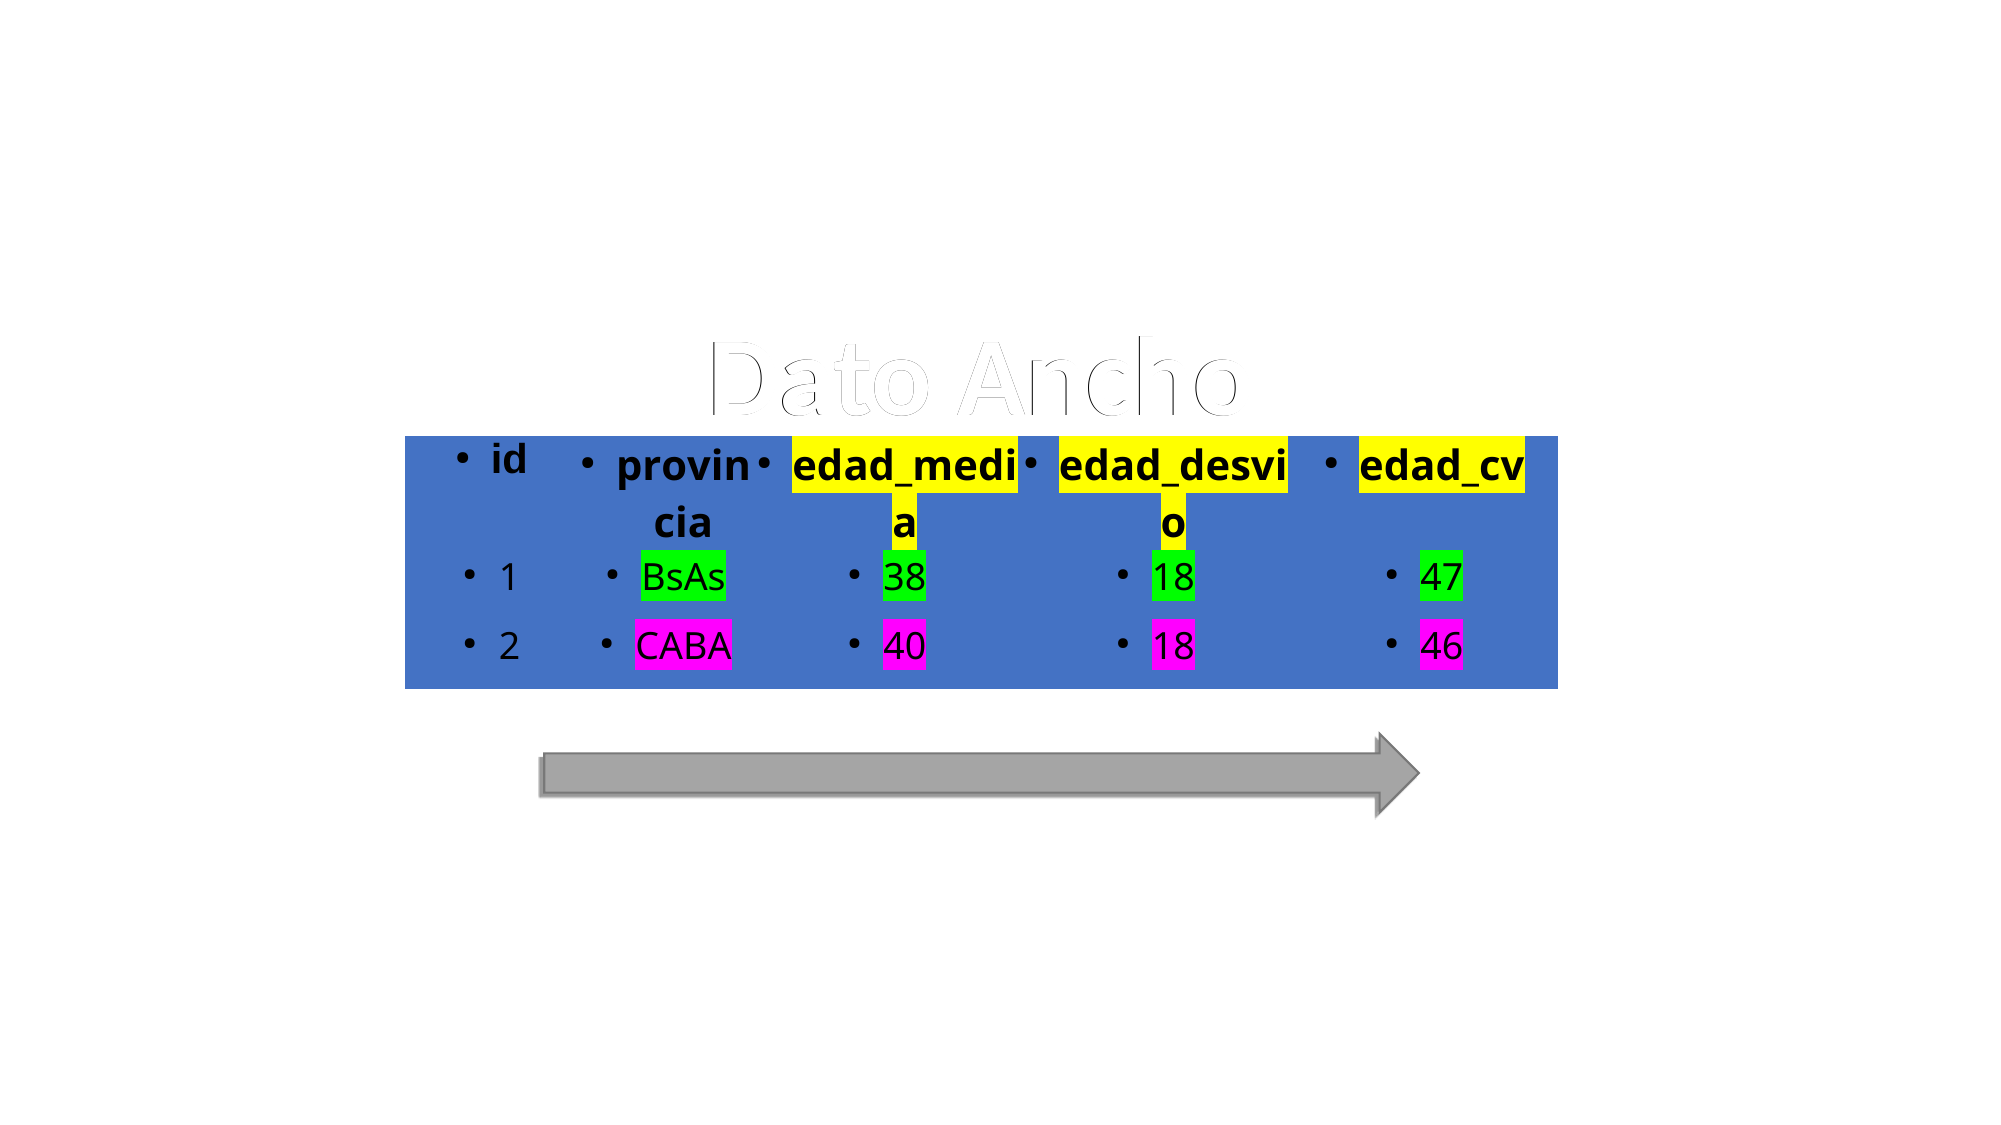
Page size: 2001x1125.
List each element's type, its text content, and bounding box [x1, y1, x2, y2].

table_header edad_cv [1290, 436, 1558, 550]
table_header edad_desvio [1021, 446, 1161, 550]
table_cell 38 [753, 550, 1021, 619]
table_cell BsAs [579, 550, 753, 619]
table_cell CABA [579, 619, 753, 689]
table_cell 47 [1290, 550, 1558, 619]
table_header provincia [579, 436, 753, 550]
table_cell 40 [753, 619, 1021, 689]
table_header edad_desvio [1186, 436, 1290, 550]
table_cell 46 [1290, 619, 1558, 689]
table_cell 18 [1021, 550, 1290, 619]
table_cell 2 [405, 619, 579, 689]
table_header edad_media [917, 446, 1021, 550]
text_box Dato Ancho [694, 296, 1269, 446]
text_box [544, 733, 1419, 813]
table_header id [405, 436, 579, 550]
table_header edad_media [753, 446, 892, 550]
table_cell 1 [405, 550, 579, 619]
table_cell 18 [1021, 619, 1290, 689]
